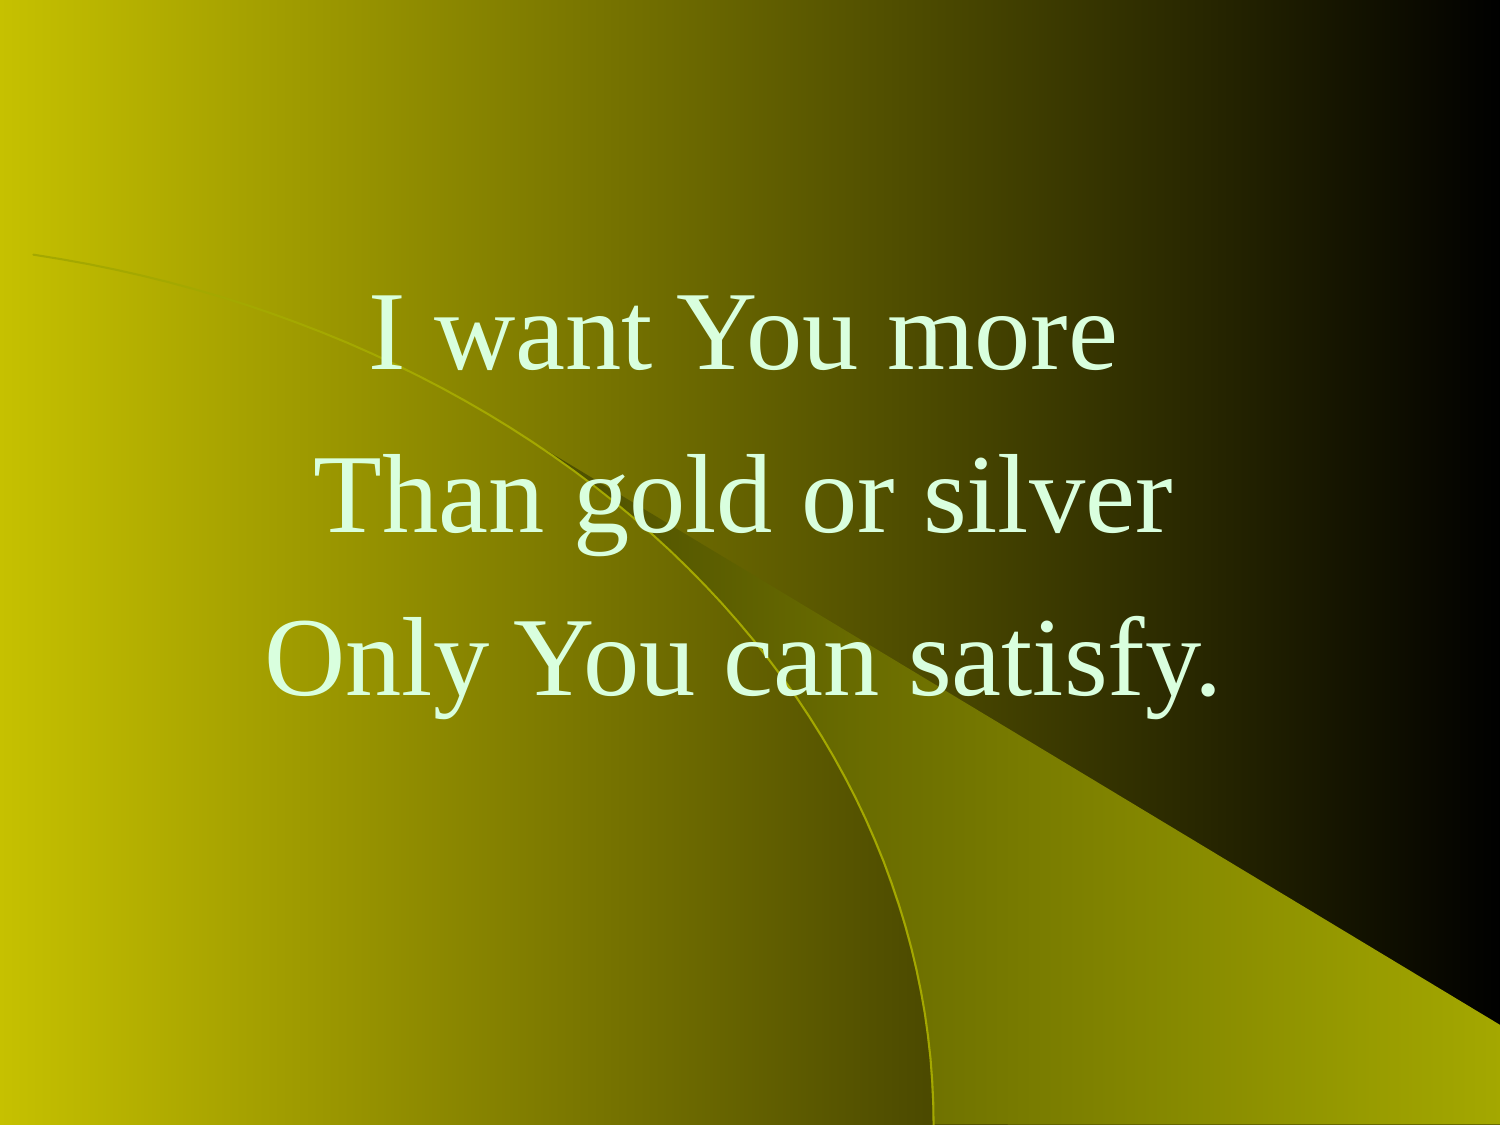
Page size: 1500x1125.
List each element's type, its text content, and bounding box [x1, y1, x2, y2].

subtitle I want You more Than gold or silver Only You can satisfy. [112, 125, 1375, 850]
